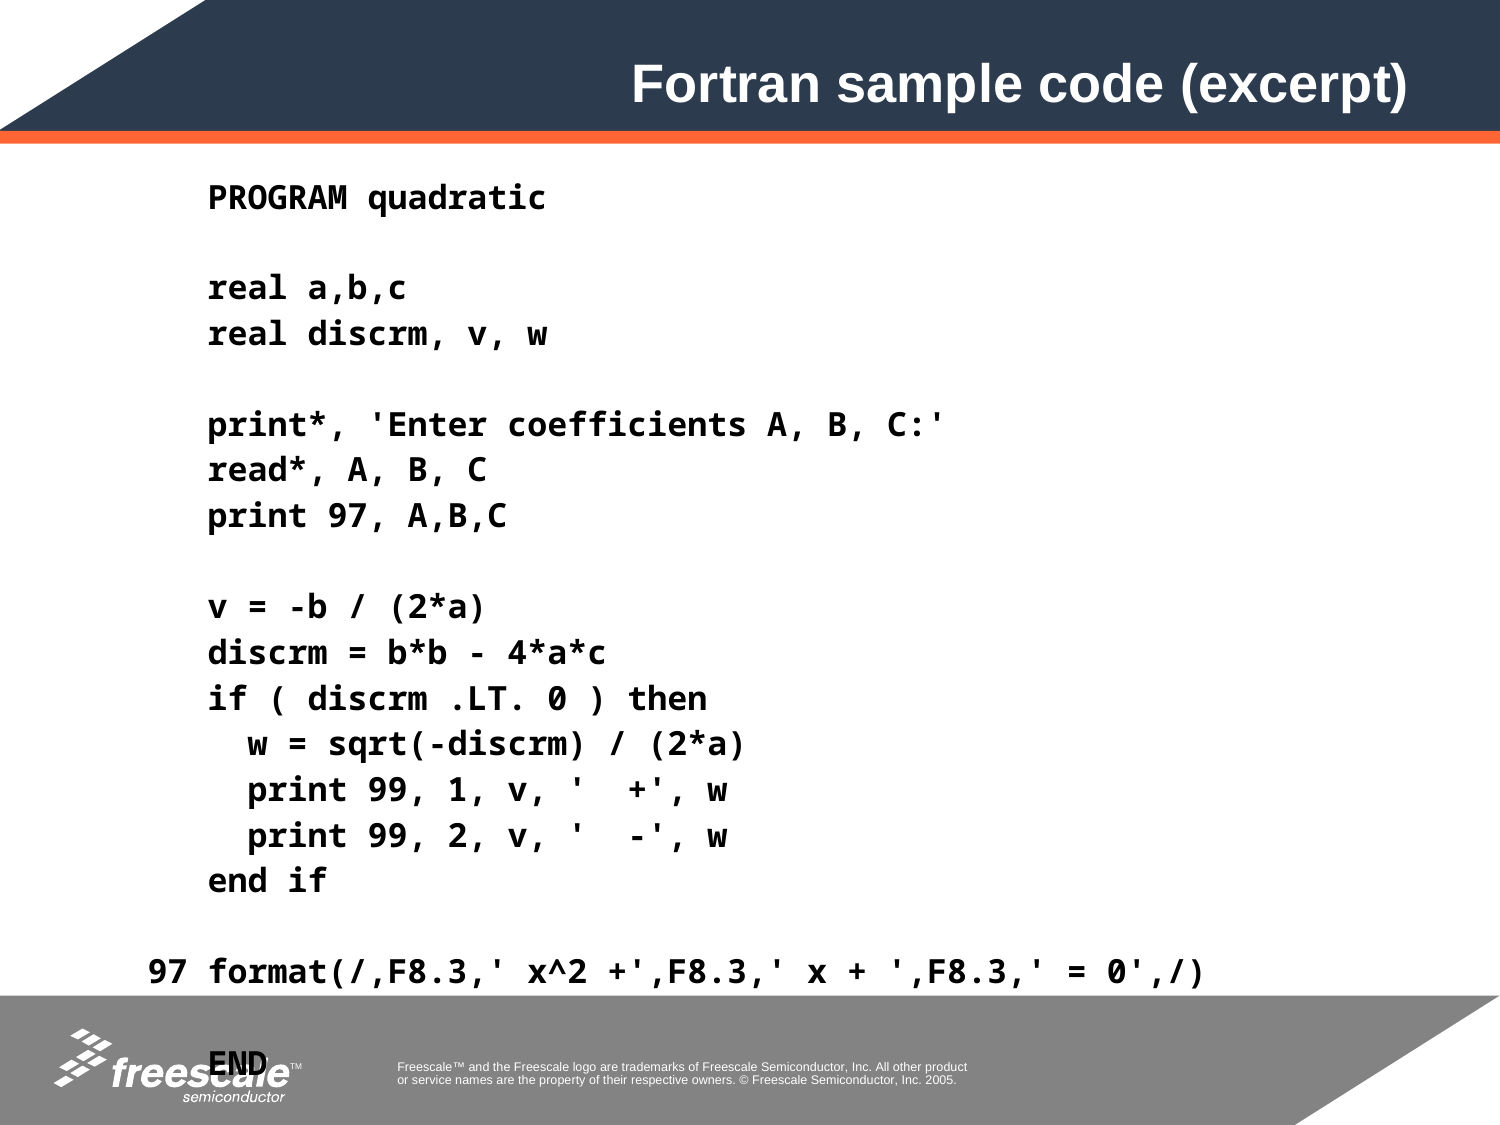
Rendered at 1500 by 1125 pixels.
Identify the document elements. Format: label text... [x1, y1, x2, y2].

text_box PROGRAM quadratic real a,b,c real discrm, v, w print*, 'Enter coefficients A, B, C:' read*, A, B, C print 97, A,B,C v = -b / (2*a) discrm = b*b - 4*a*c if ( discrm .LT. 0 ) then w = sqrt(-discrm) / (2*a) print 99, 1, v, ' +', w print 99, 2, v, ' -', w end if 97 format(/,F8.3,' x^2 +',F8.3,' x + ',F8.3,' = 0',/) END [87, 175, 1473, 1125]
title Fortran sample code (excerpt) [75, 27, 1426, 146]
